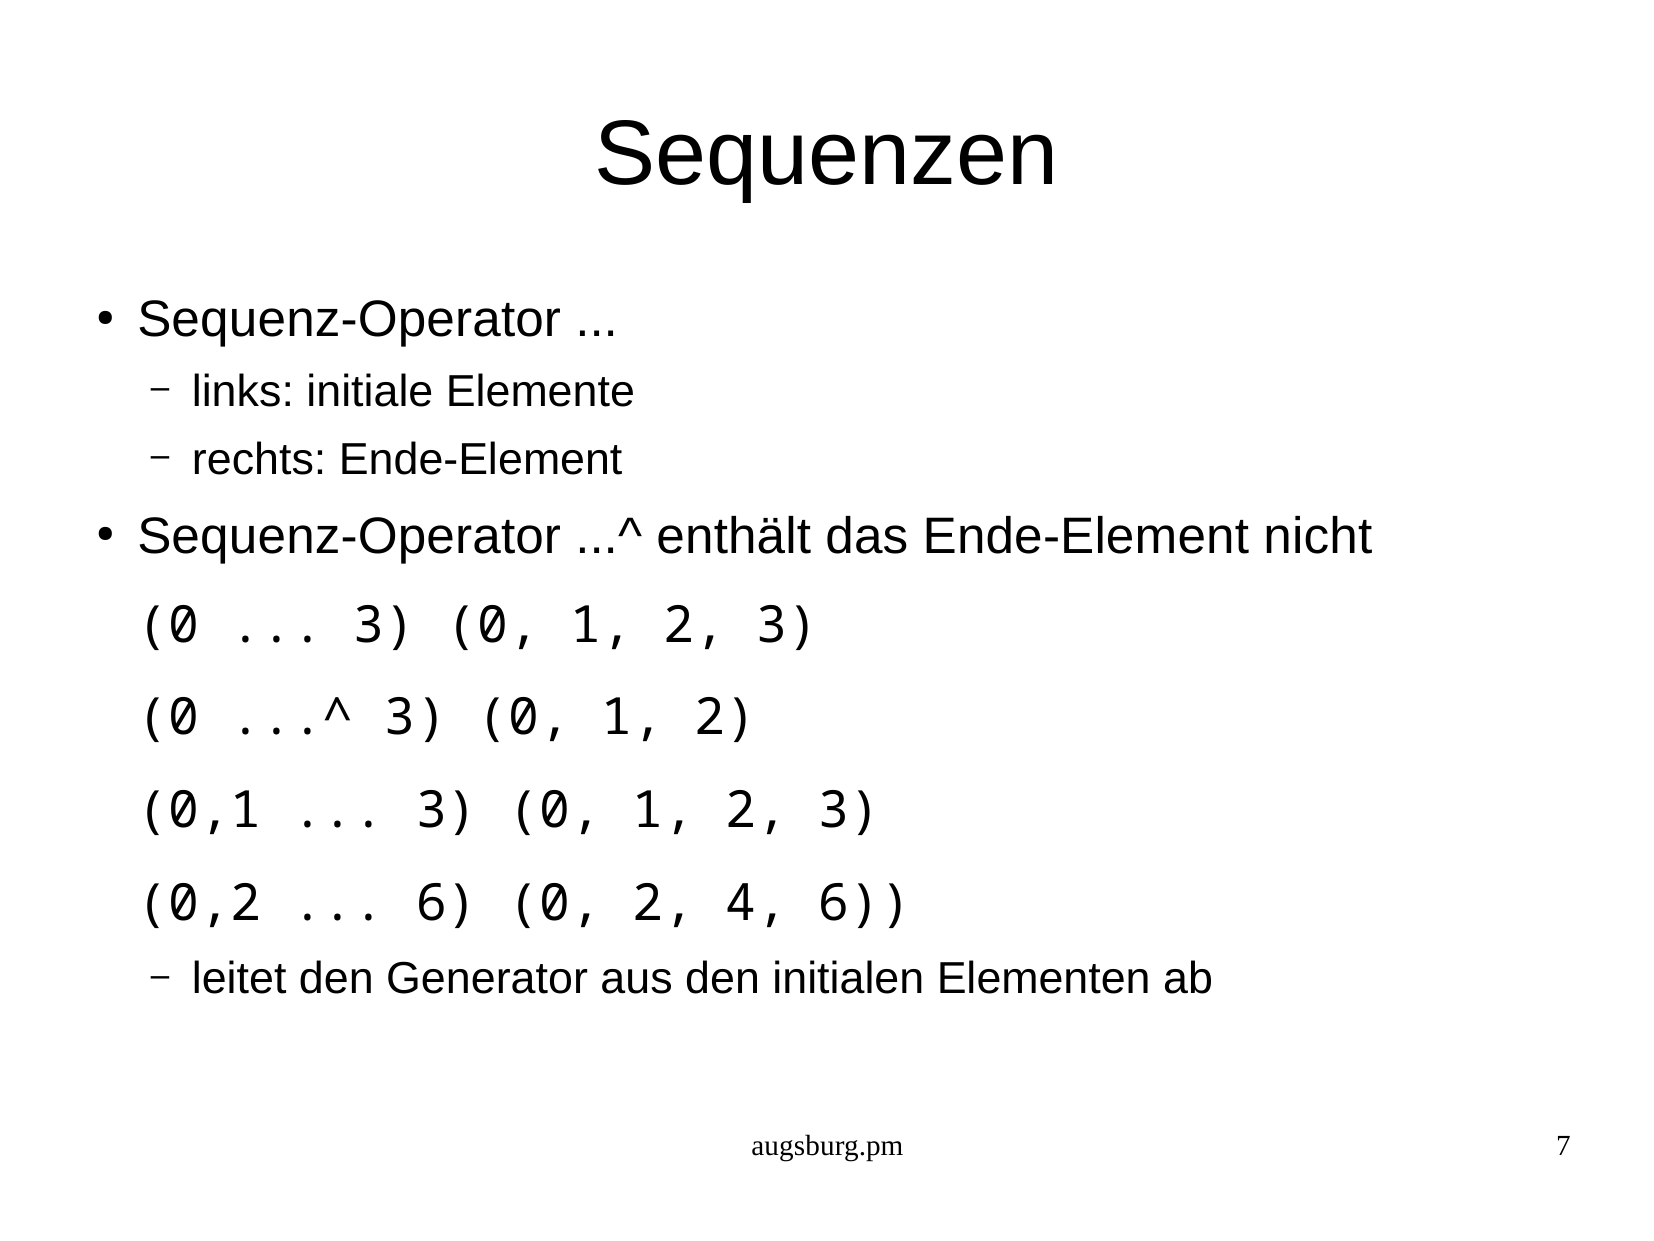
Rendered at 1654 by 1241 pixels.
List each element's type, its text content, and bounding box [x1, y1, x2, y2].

title Sequenzen [82, 49, 1571, 257]
list Sequenz-Operator ... links: initiale Elemente rechts: Ende-Element Sequenz-Operator ...^ enthält das Ende-Element nicht (0 ... 3) (0, 1, 2, 3) (0 ...^ 3) (0, 1, 2) (0,1 ... 3) (0, 1, 2, 3) (0,2 ... 6) (0, 2, 4, 6)) leitet den Generator aus den initialen Elementen ab [82, 290, 1571, 1010]
